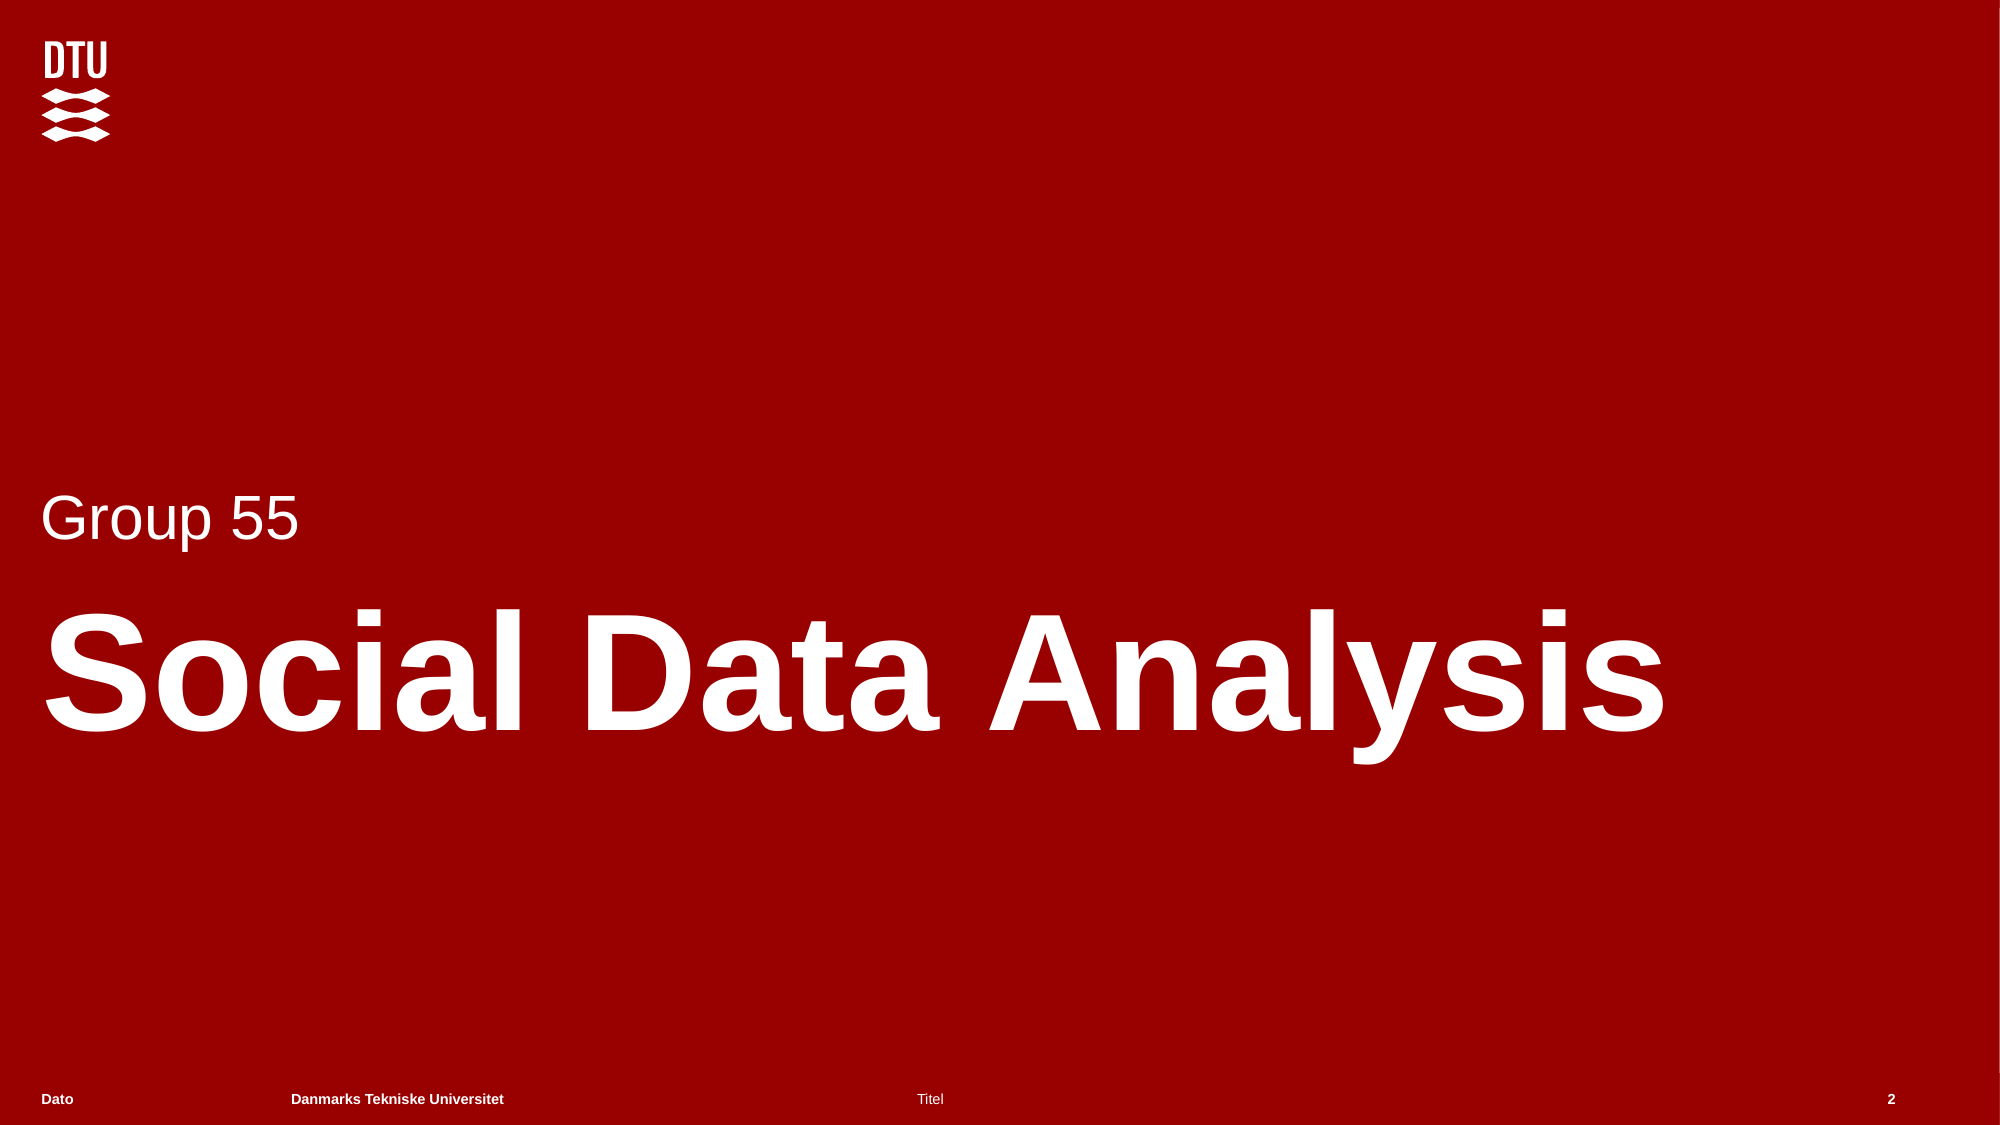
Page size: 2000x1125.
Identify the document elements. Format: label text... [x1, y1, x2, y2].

title Social Data Analysis [40, 581, 1820, 1026]
text_box Titel [917, 1073, 1819, 1125]
subtitle Group 55 [40, 279, 1819, 553]
text_box Dato [41, 1073, 223, 1125]
text_box 2 [1887, 1073, 1959, 1125]
